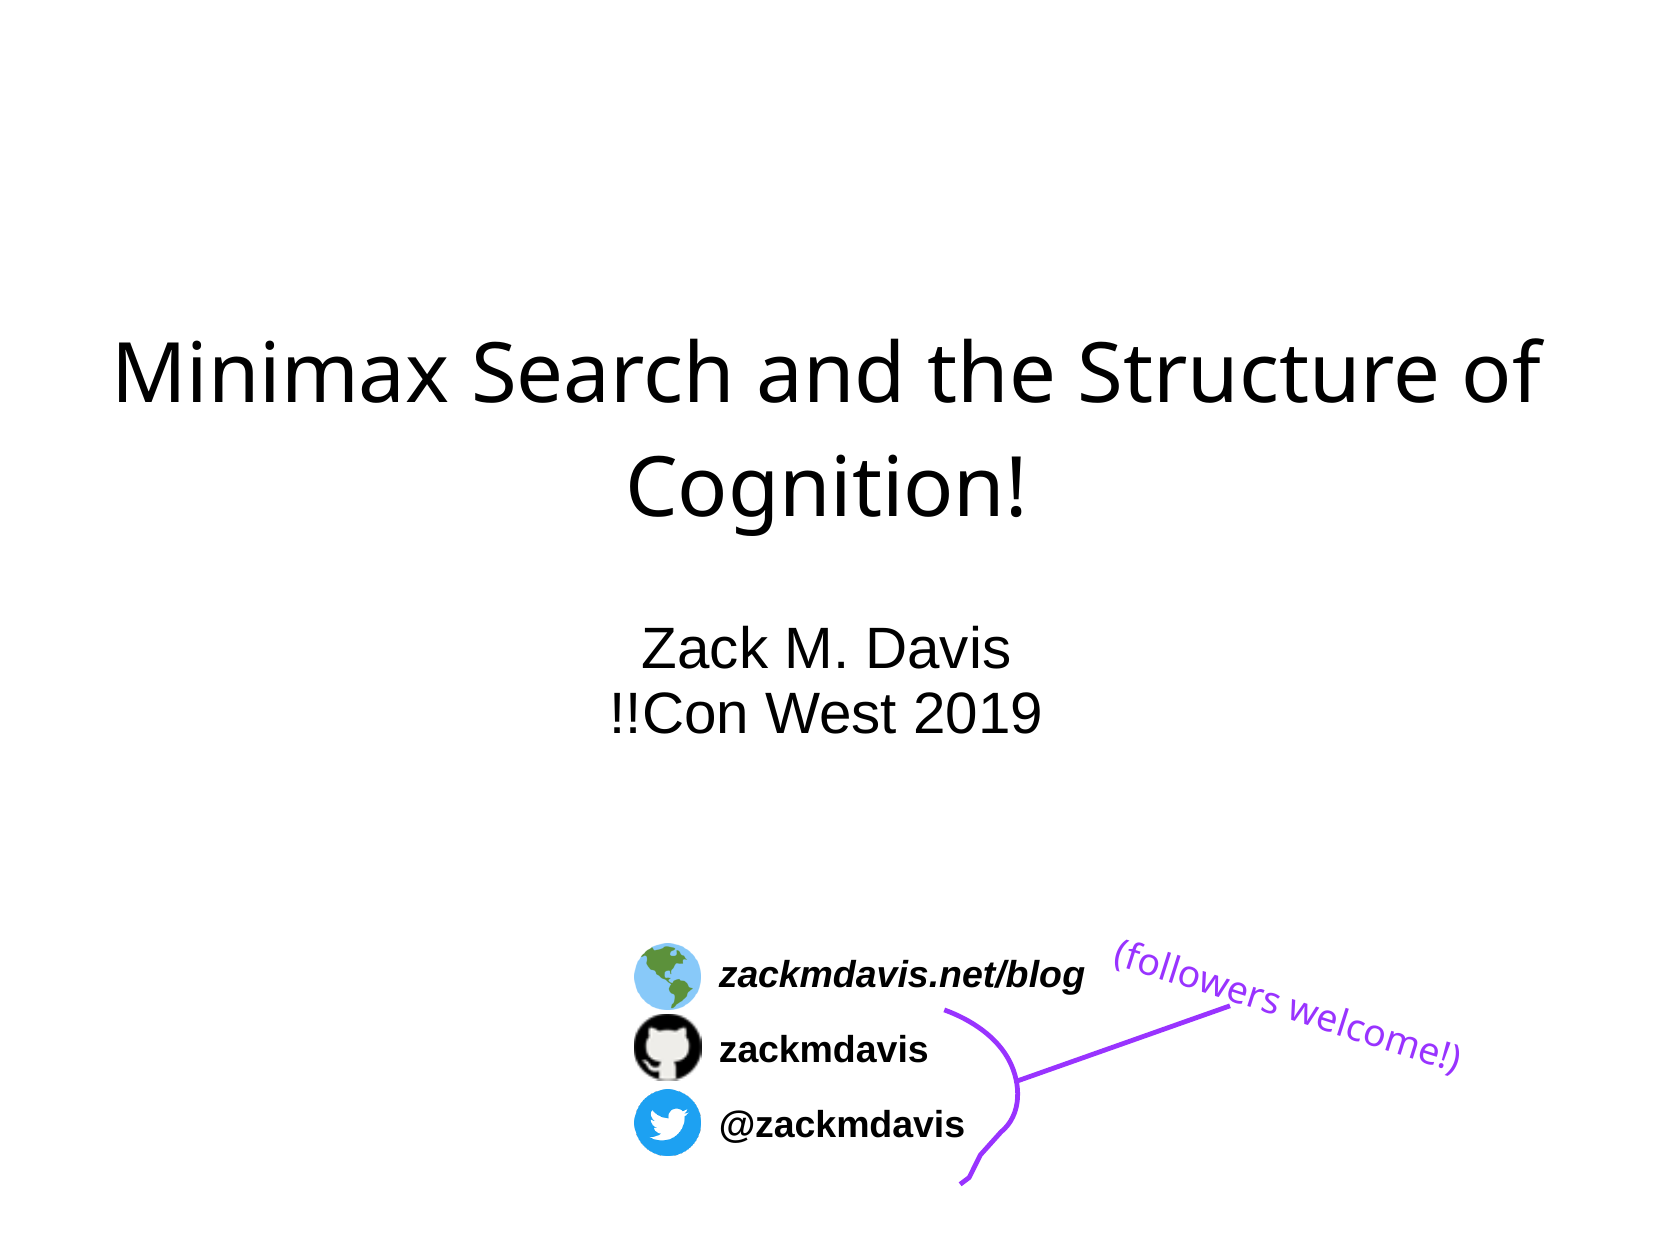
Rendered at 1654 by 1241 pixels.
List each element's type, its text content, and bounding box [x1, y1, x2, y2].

text_box zackmdavis.net/blog zackmdavis @zackmdavis [703, 945, 1186, 1195]
picture [634, 1089, 701, 1156]
picture [634, 943, 701, 1010]
text_box (followers welcome!) [1094, 914, 1481, 1086]
picture [634, 1014, 702, 1081]
subtitle Minimax Search and the Structure of Cognition! Zack M. Davis !!Con West 2019 [82, 49, 1571, 1010]
